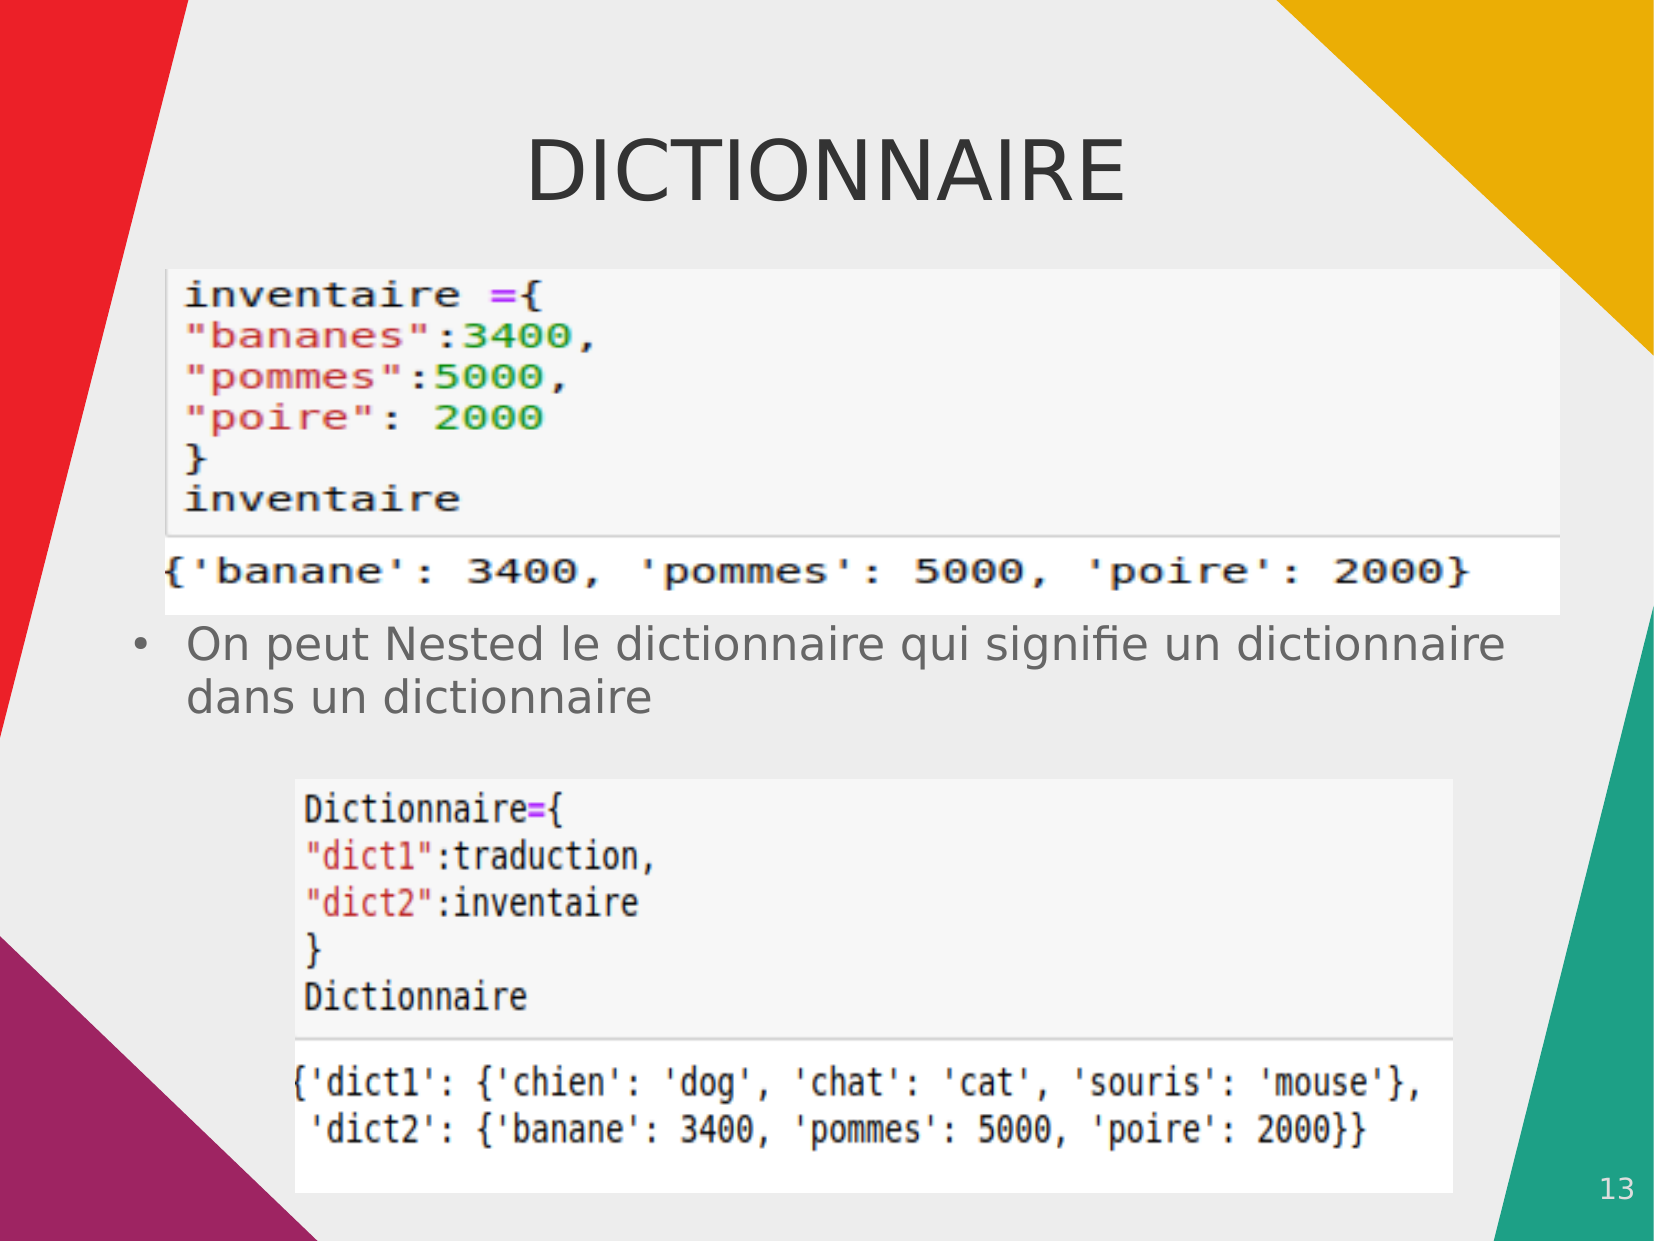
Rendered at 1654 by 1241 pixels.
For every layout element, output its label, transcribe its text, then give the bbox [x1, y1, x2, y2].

picture [295, 779, 1453, 1193]
list On peut Nested le dictionnaire qui signifie un dictionnaire dans un dictionnaire [114, 320, 1539, 1052]
title DICTIONNAIRE [114, 73, 1539, 271]
picture [165, 269, 1560, 615]
